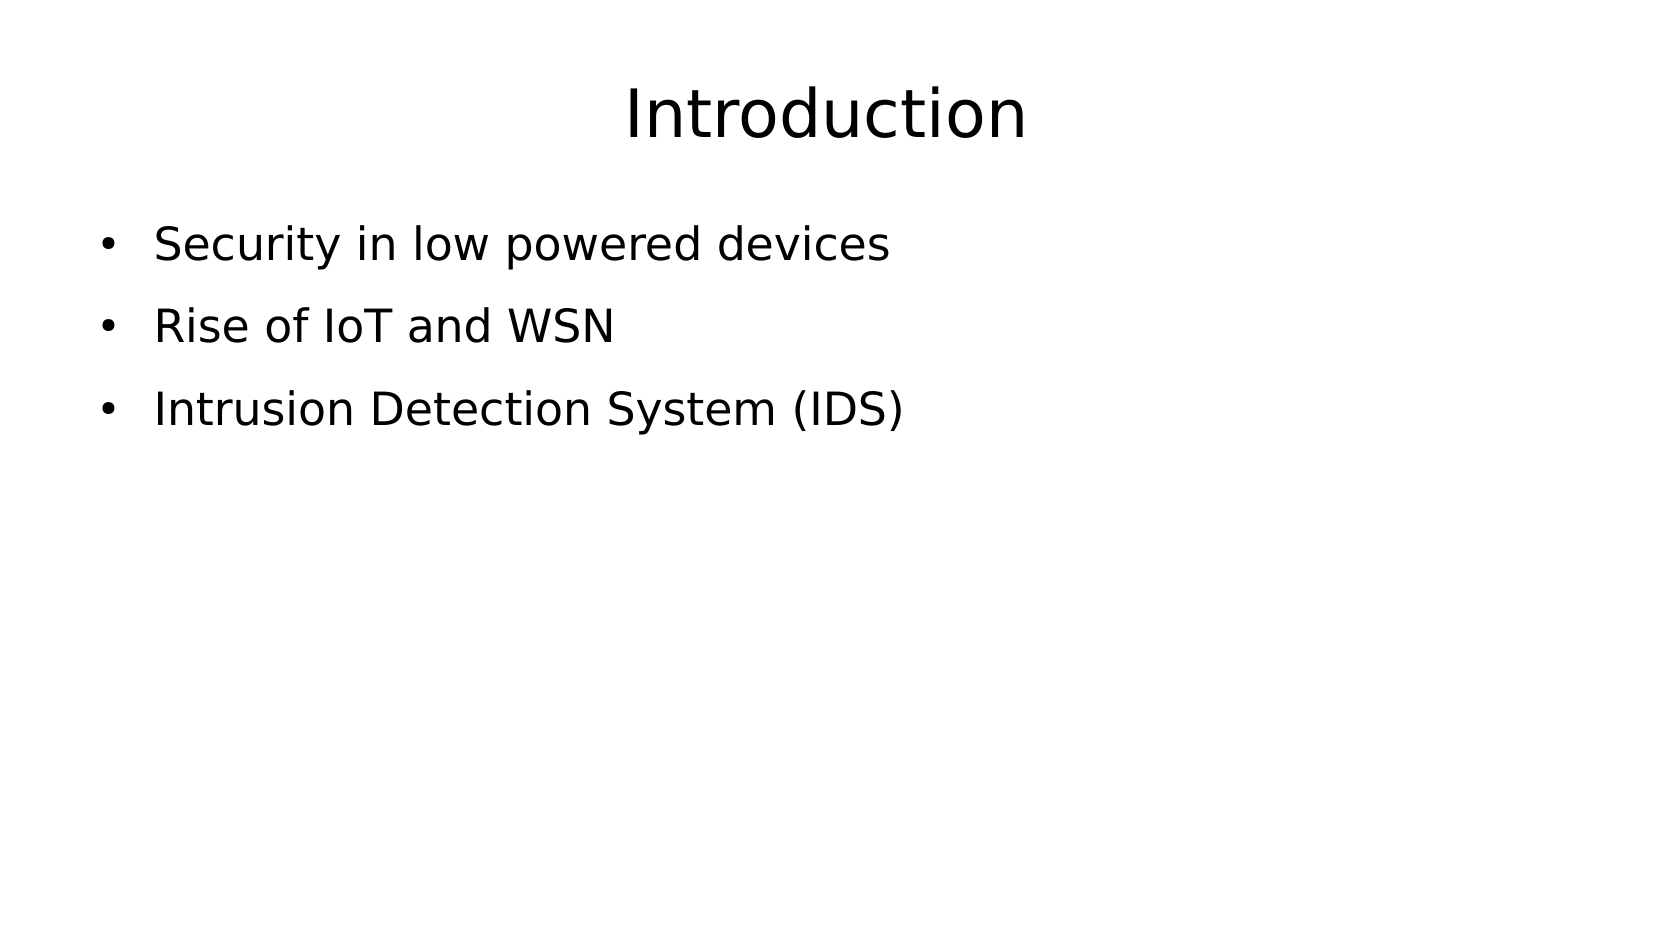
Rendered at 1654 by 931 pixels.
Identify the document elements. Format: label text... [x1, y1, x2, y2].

title Introduction [82, 37, 1571, 193]
list Security in low powered devices Rise of IoT and WSN Intrusion Detection System (IDS) [82, 217, 1571, 758]
